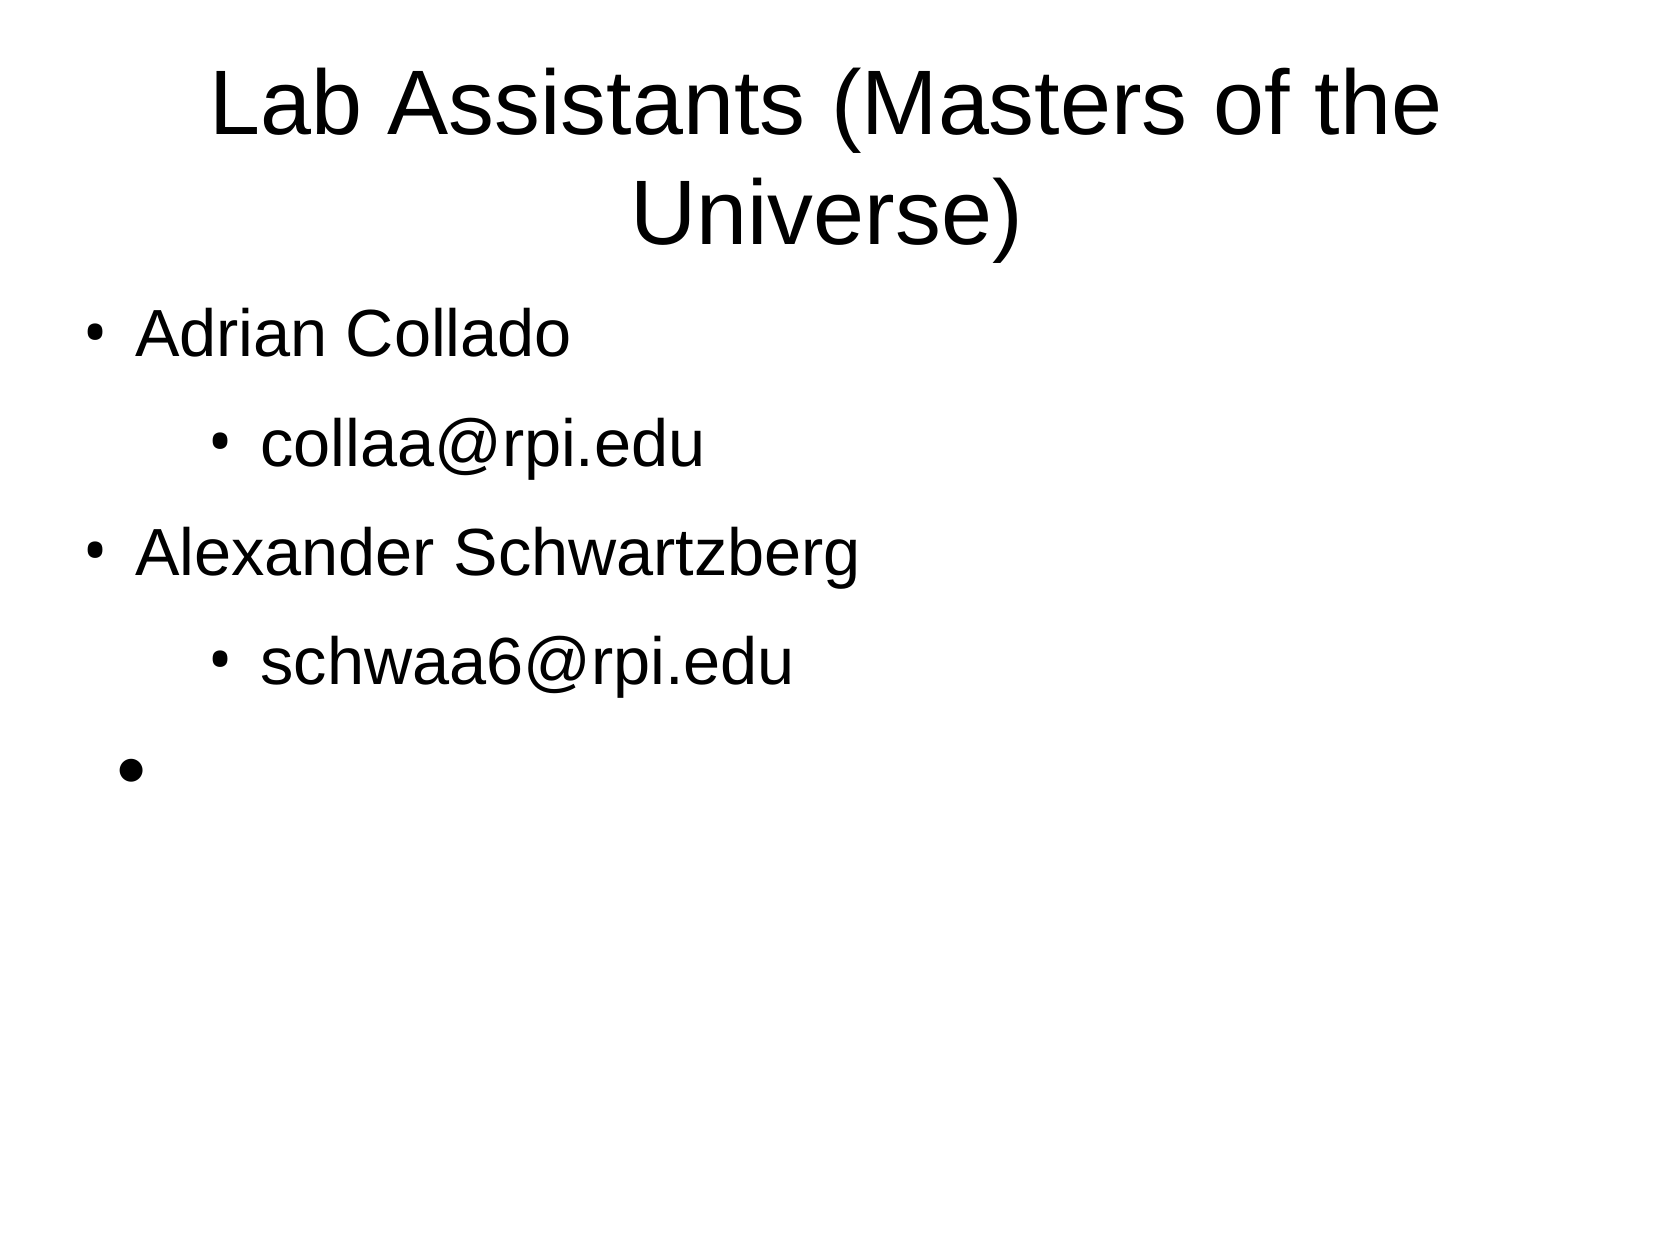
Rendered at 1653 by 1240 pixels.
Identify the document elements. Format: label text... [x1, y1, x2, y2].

text_box Lab Assistants (Masters of the Universe) [82, 50, 1571, 256]
text_box Adrian Collado collaa@rpi.edu Alexander Schwartzberg schwaa6@rpi.edu [82, 290, 1571, 1010]
